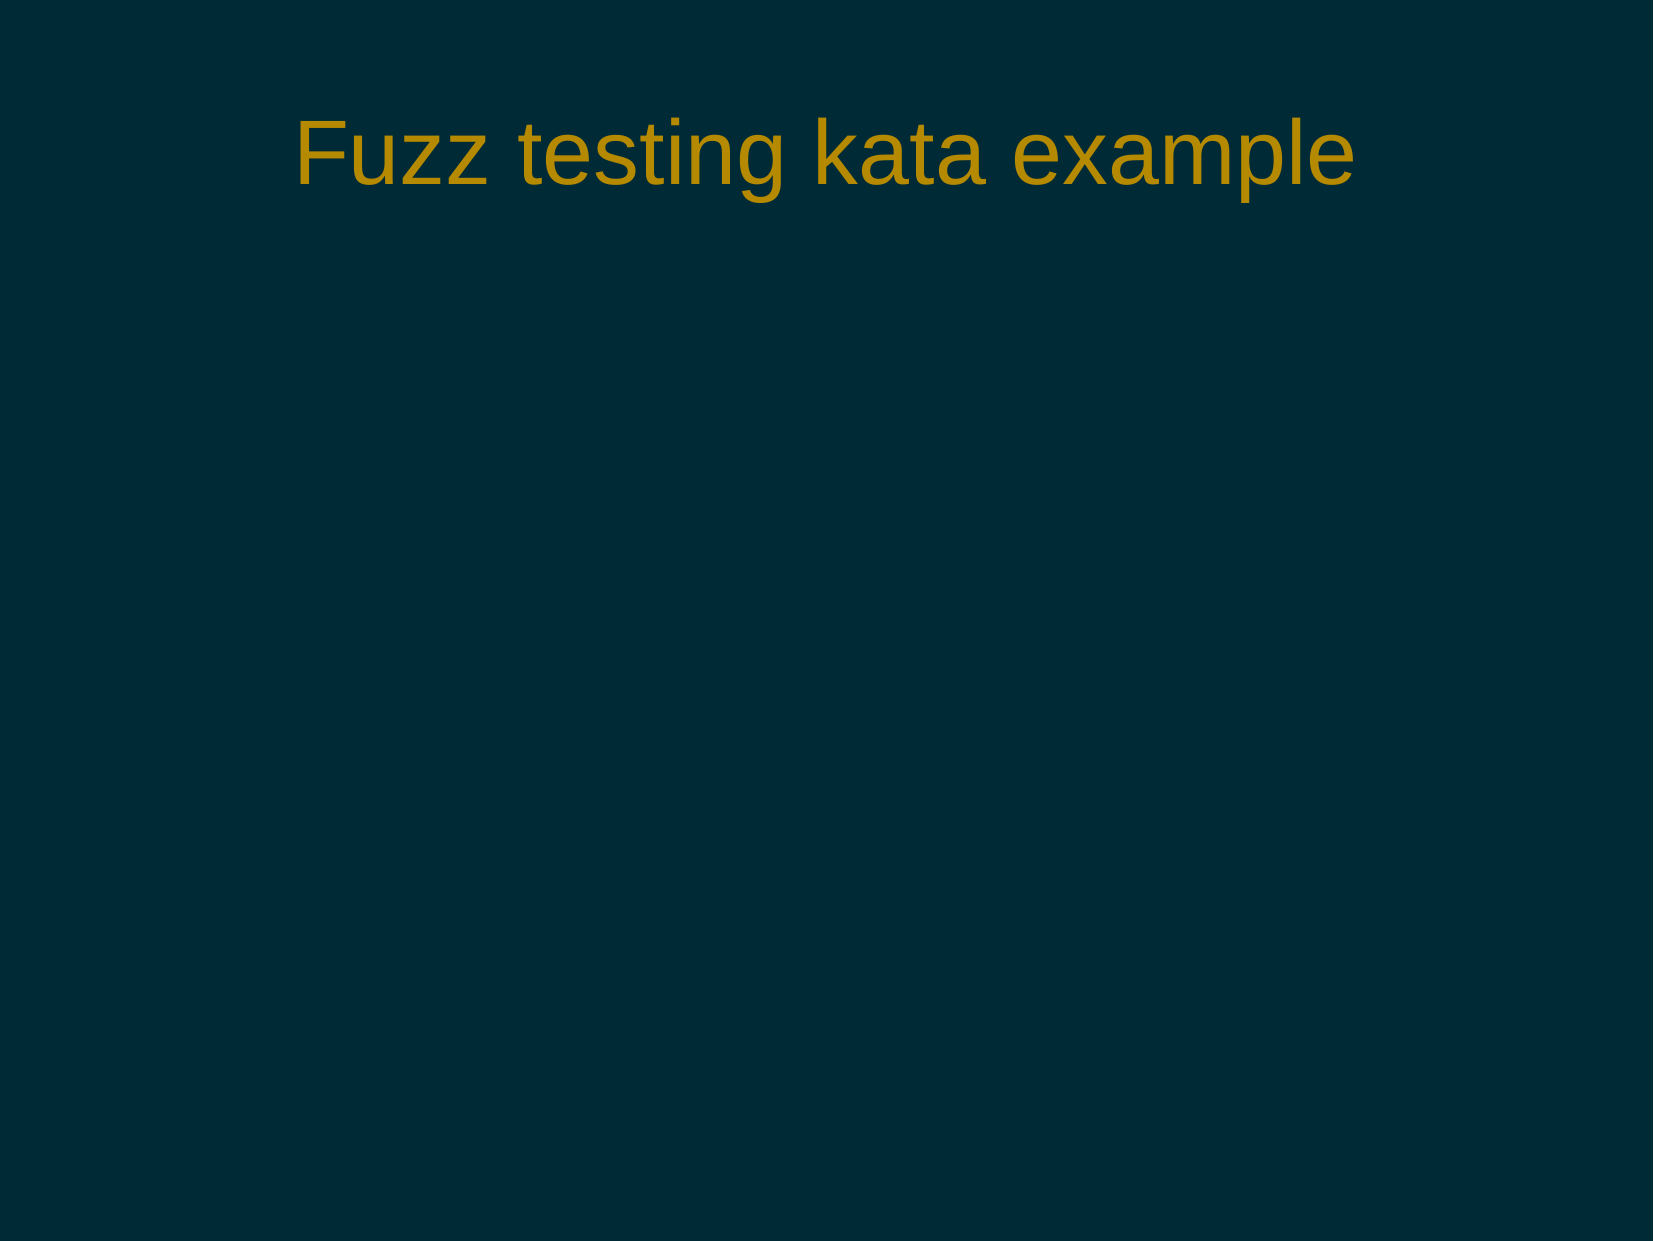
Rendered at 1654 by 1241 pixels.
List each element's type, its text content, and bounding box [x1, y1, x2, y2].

title Fuzz testing kata example [82, 49, 1571, 257]
